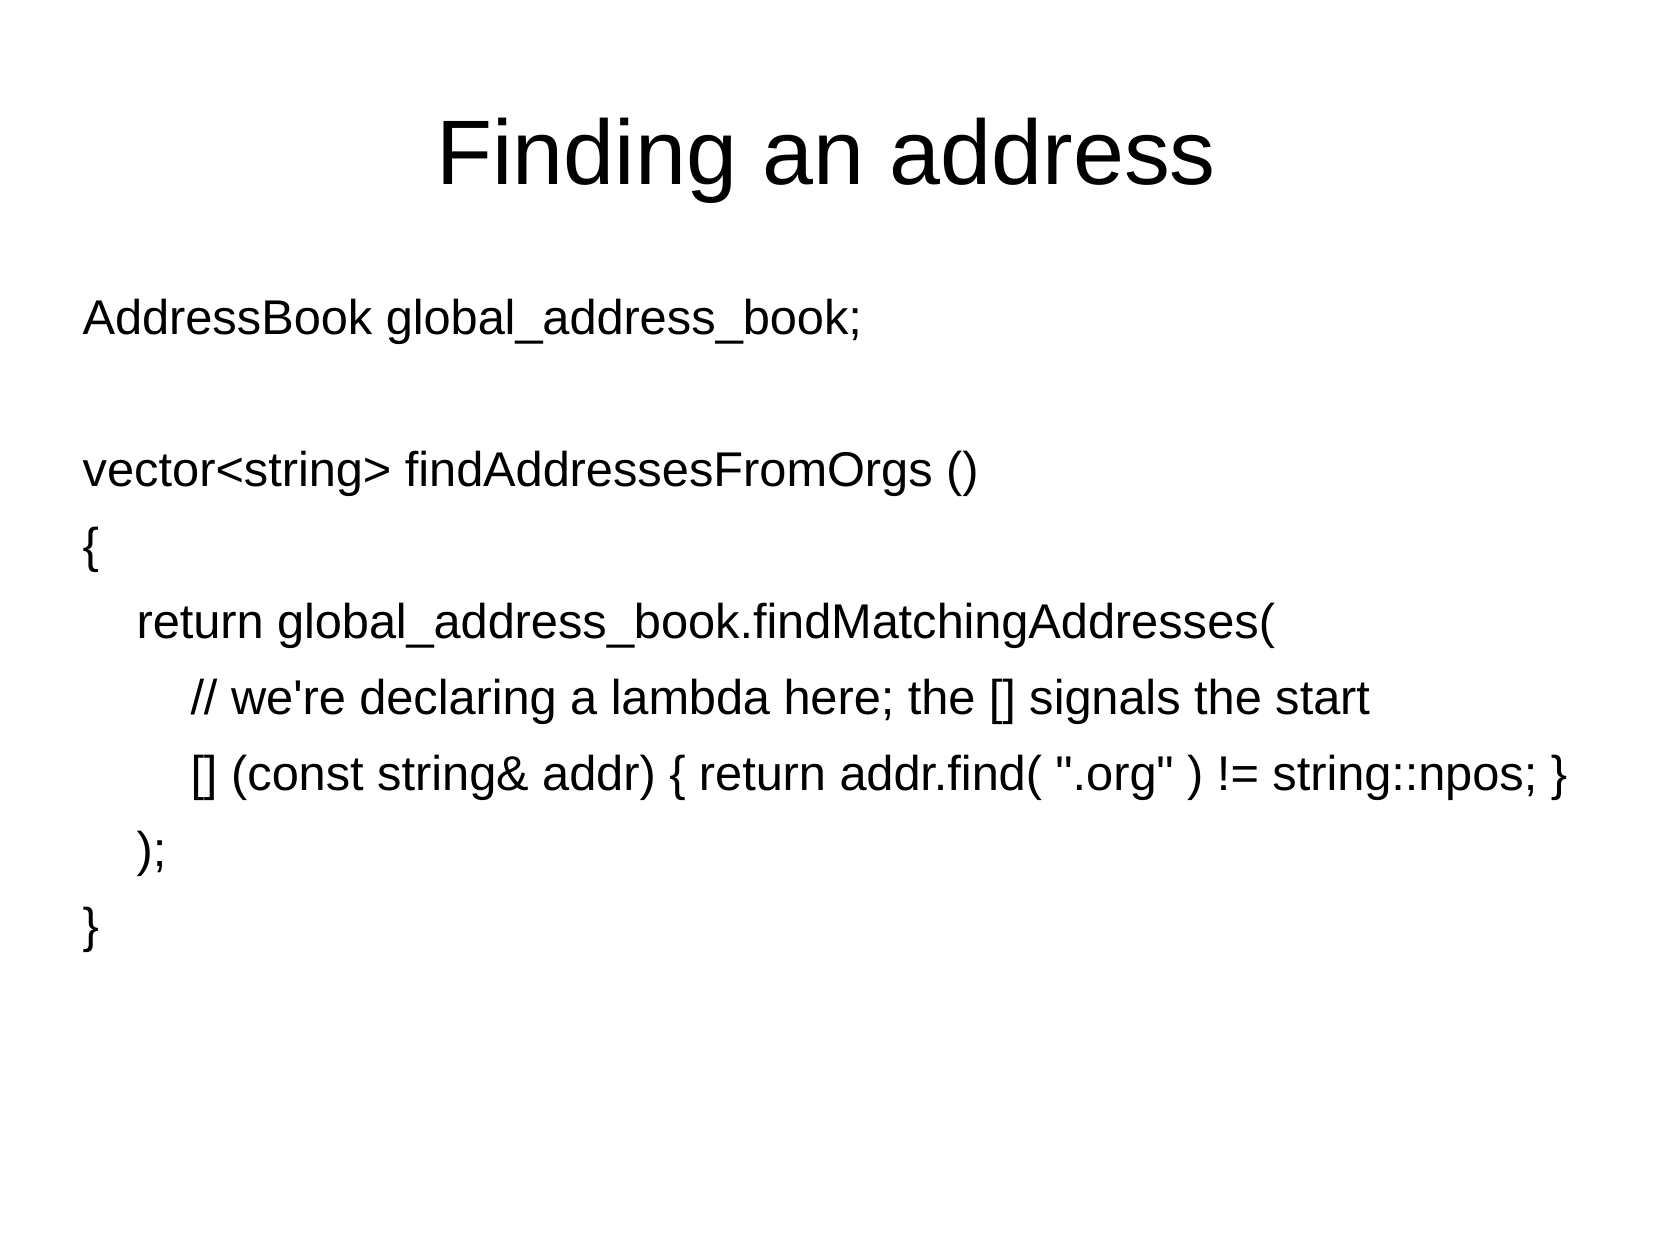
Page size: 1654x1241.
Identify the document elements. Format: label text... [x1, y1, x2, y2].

list AddressBook global_address_book; vector<string> findAddressesFromOrgs () { return global_address_book.findMatchingAddresses( // we're declaring a lambda here; the [] signals the start [] (const string& addr) { return addr.find( ".org" ) != string::npos; } ); } [82, 290, 1571, 1010]
title Finding an address [82, 49, 1571, 257]
